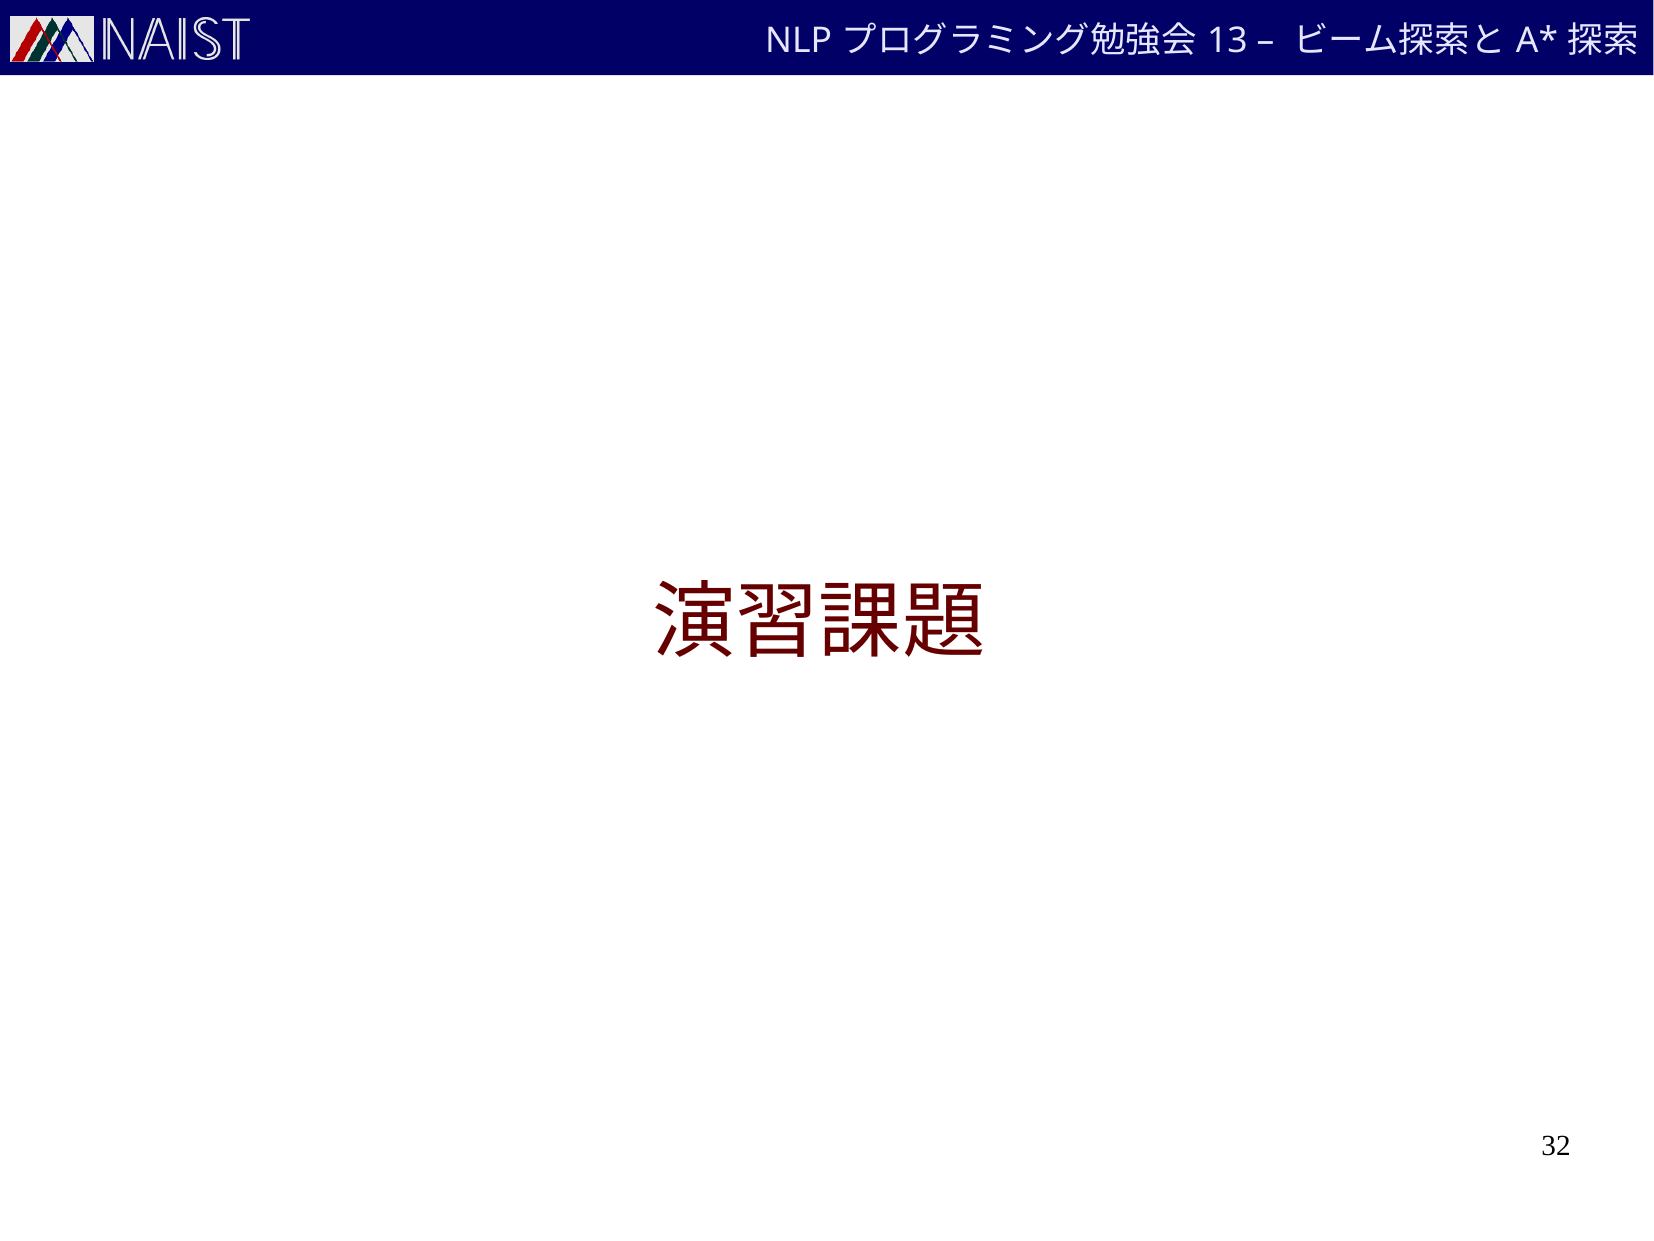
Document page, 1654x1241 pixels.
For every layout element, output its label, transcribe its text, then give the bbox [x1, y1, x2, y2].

picture [10, 16, 94, 62]
title 演習課題 [75, 518, 1564, 710]
picture [102, 17, 251, 60]
